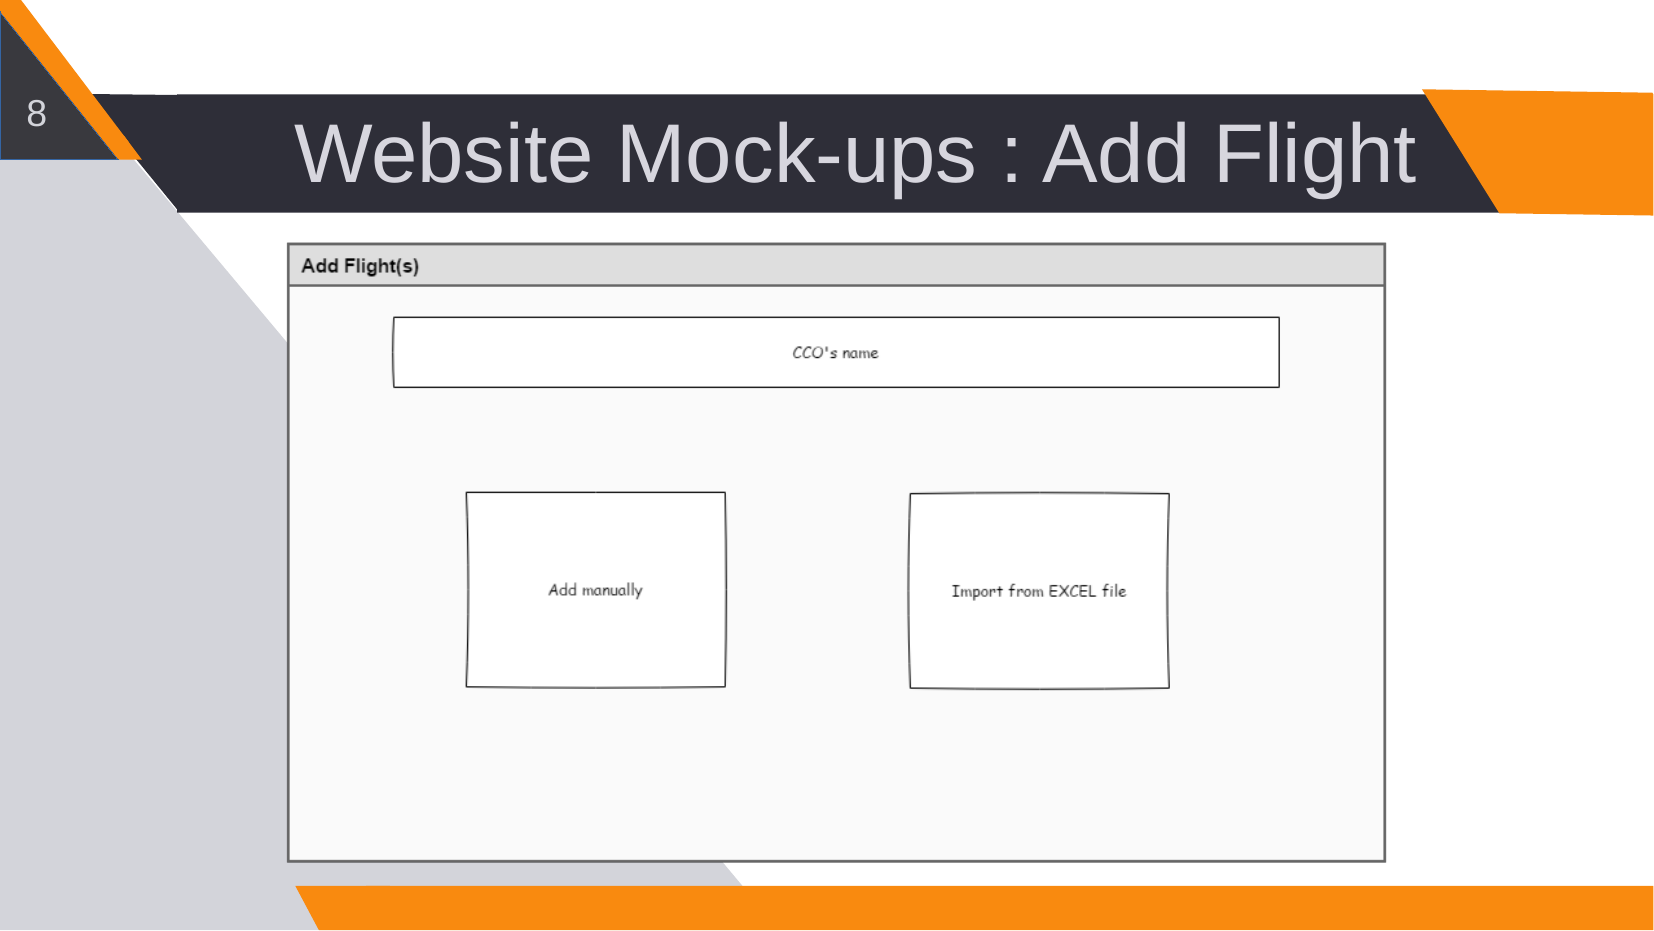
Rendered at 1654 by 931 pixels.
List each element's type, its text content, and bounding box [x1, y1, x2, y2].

text_box [1421, 89, 1654, 216]
text_box 8 [11, 84, 48, 142]
text_box [1513, 885, 1654, 931]
text_box Website Mock-ups : Add Flight [178, 94, 1492, 204]
text_box [0, 0, 180, 931]
picture [172, 204, 1513, 931]
